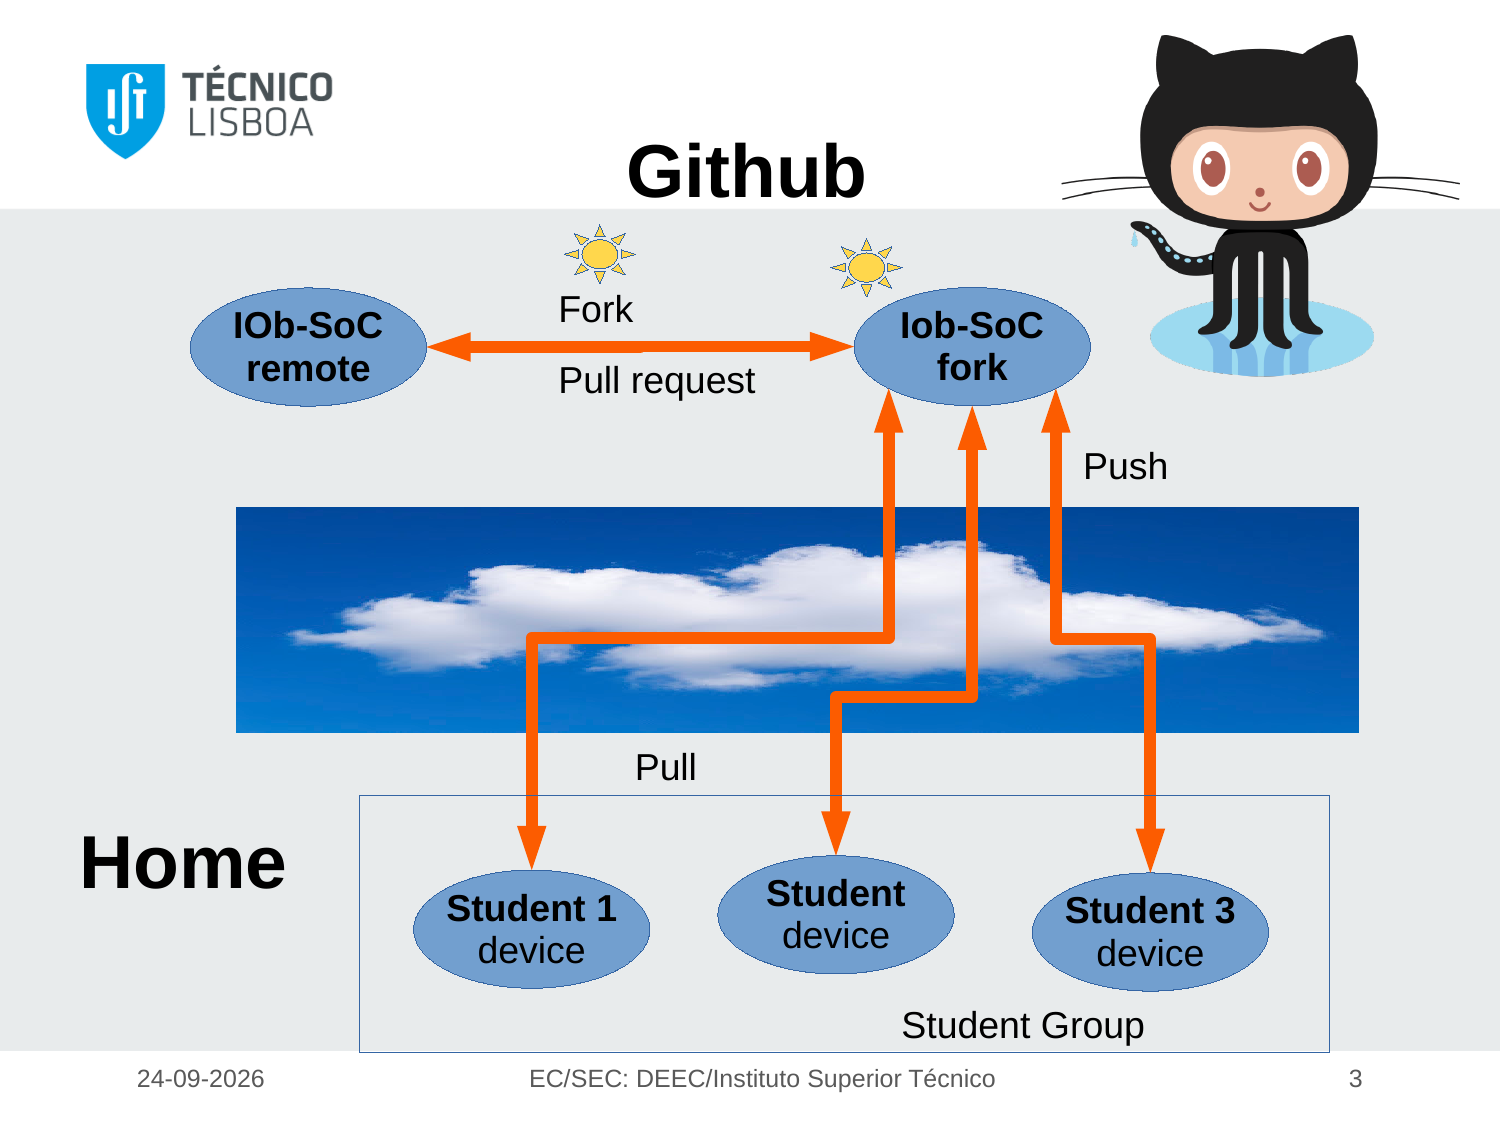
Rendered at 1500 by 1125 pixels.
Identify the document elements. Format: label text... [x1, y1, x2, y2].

text_box [594, 271, 606, 284]
text_box Fork [543, 280, 659, 338]
text_box Push [1068, 438, 1184, 496]
text_box [574, 263, 589, 275]
text_box Student 1 device [413, 870, 650, 989]
text_box [861, 238, 872, 251]
title Github [611, 95, 889, 239]
text_box Pull request [543, 351, 771, 409]
text_box [594, 224, 606, 237]
text_box [841, 276, 856, 289]
text_box [841, 246, 856, 259]
text_box [621, 249, 636, 259]
slide_number 29-09-2020 [121, 1052, 425, 1103]
text_box Student device [717, 855, 955, 974]
text_box [564, 249, 579, 259]
text_box [878, 276, 892, 289]
text_box Student Group [886, 997, 1160, 1055]
text_box [848, 252, 885, 283]
text_box [574, 233, 589, 245]
text_box [581, 239, 618, 269]
footer EC/SEC: DEEC/Instituto Superior Técnico [512, 1053, 1021, 1103]
text_box [611, 263, 626, 275]
text_box Iob-SoC fork [854, 287, 1066, 406]
slide_number <number> [1077, 1052, 1378, 1103]
text_box [878, 246, 892, 259]
text_box [611, 233, 626, 245]
text_box Student 3 device [1032, 872, 1269, 992]
text_box [830, 263, 846, 272]
text_box [861, 284, 872, 297]
text_box [887, 263, 903, 272]
picture [0, 0, 1500, 1125]
text_box Pull [620, 738, 712, 795]
title Home [64, 787, 308, 930]
text_box IOb-SoC remote [190, 287, 427, 407]
